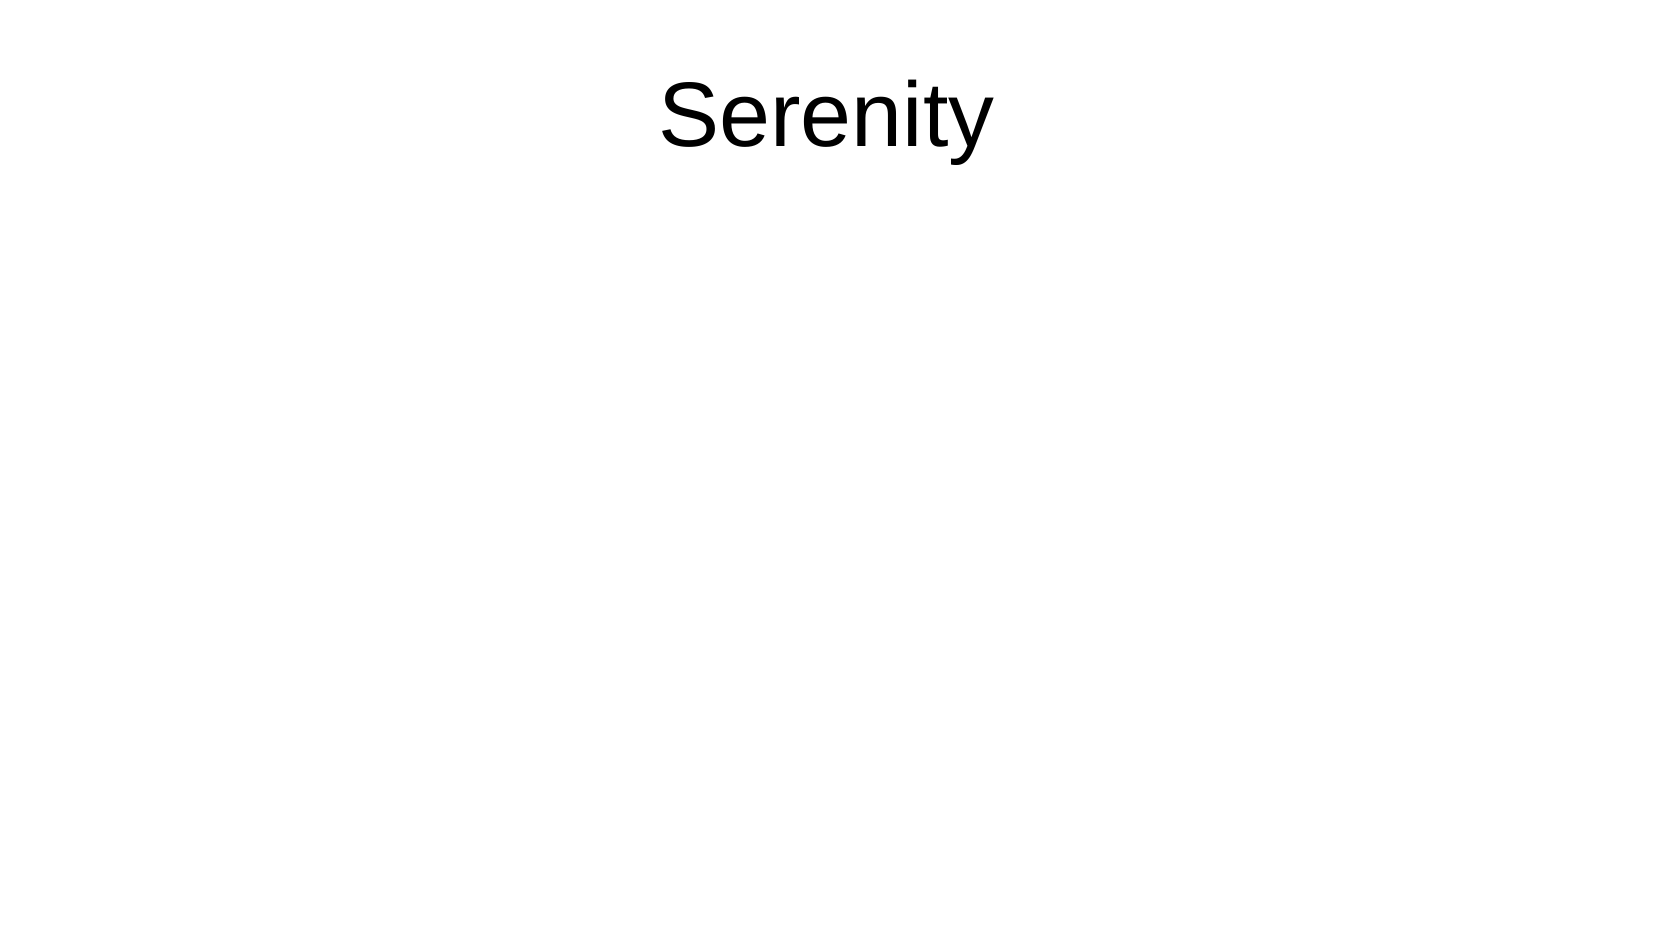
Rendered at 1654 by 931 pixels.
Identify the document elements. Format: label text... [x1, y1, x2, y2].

title Serenity [82, 37, 1571, 193]
